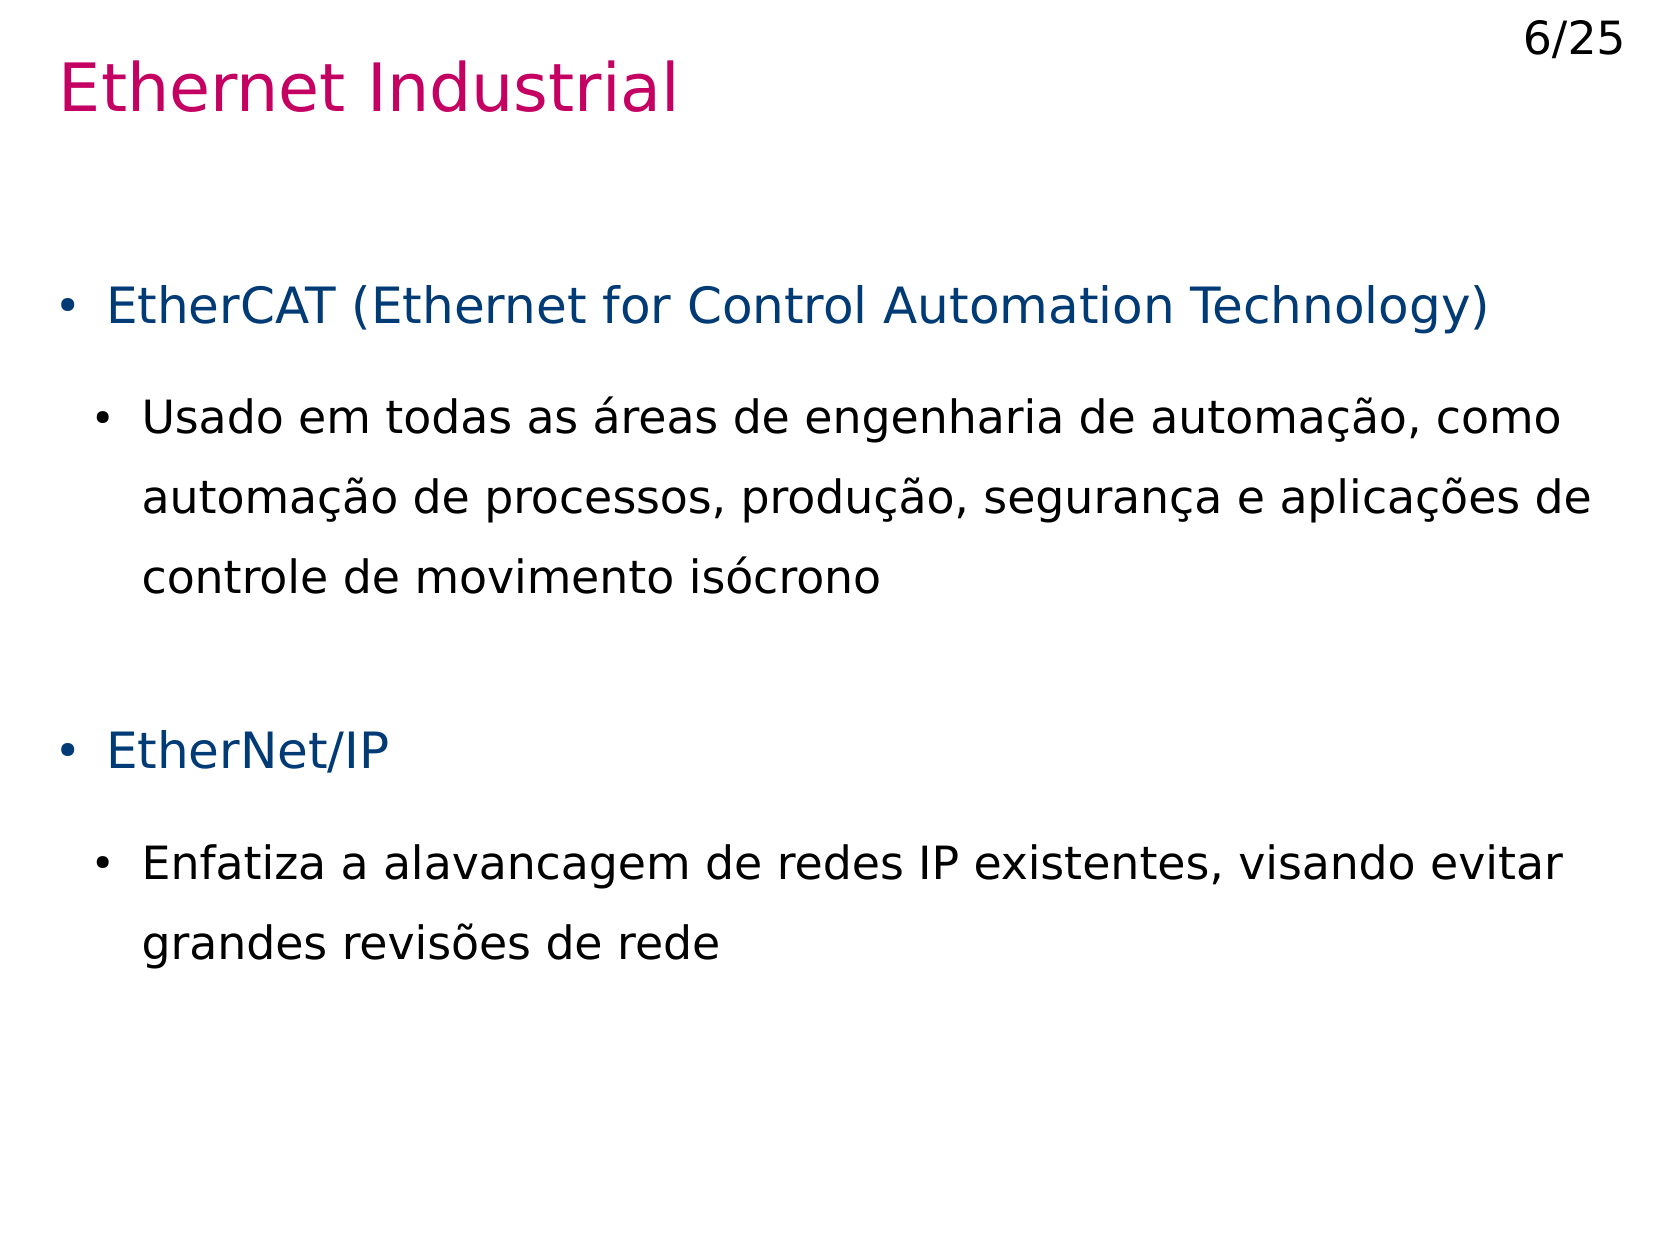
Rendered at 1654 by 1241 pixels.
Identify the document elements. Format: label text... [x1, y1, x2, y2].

list EtherCAT (Ethernet for Control Automation Technology) Usado em todas as áreas de engenharia de automação, como automação de processos, produção, segurança e aplicações de controle de movimento isócrono EtherNet/IP Enfatiza a alavancagem de redes IP existentes, visando evitar grandes revisões de rede [59, 248, 1625, 1211]
title Ethernet Industrial [59, 29, 1625, 148]
